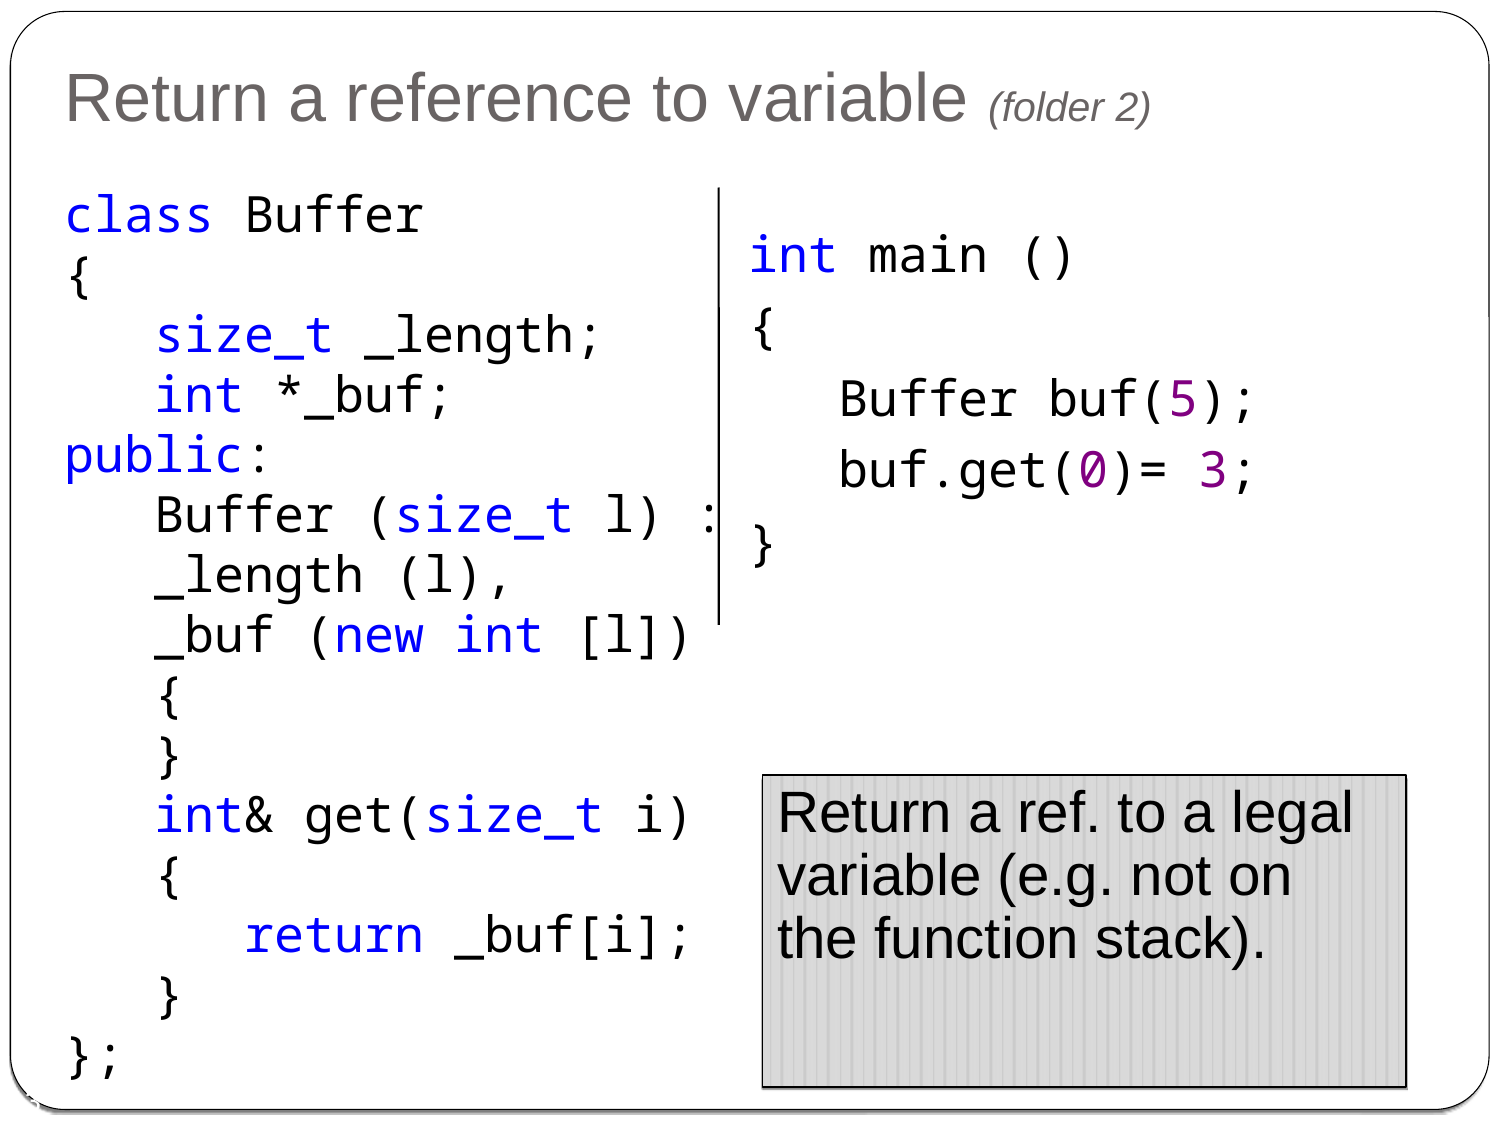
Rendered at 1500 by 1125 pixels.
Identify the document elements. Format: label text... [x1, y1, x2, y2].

text_box int main () { Buffer buf(5); buf.get(0)= 3; } [720, 187, 1468, 593]
slide_number <number> [0, 1074, 50, 1125]
text_box Return a ref. to a legal variable (e.g. not on the function stack). [762, 774, 1407, 1087]
title Return a reference to variable (folder 2) [50, 45, 1450, 150]
list class Buffer { size_t _length; int *_buf; public: Buffer (size_t l) : _length (l), _buf (new int [l]) { } int& get(size_t i) { return _buf[i]; } }; [50, 174, 1450, 1113]
